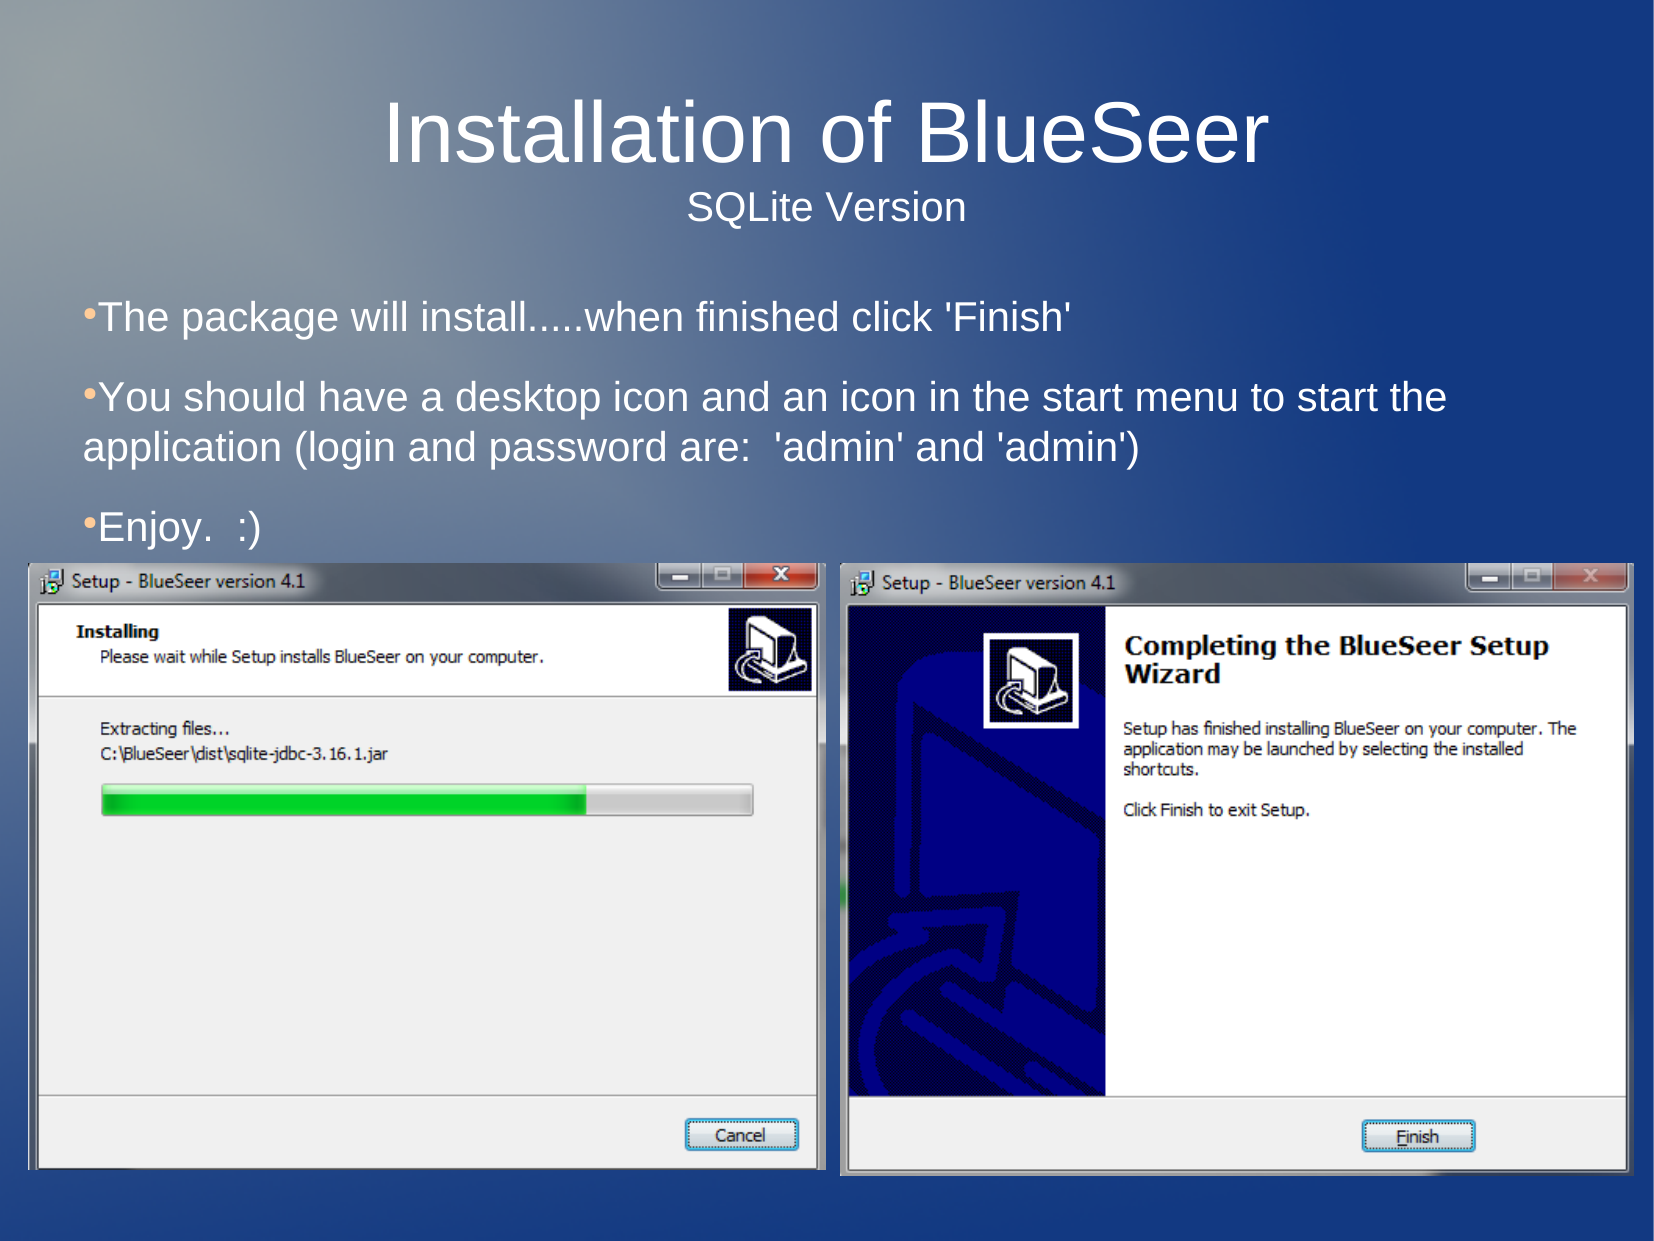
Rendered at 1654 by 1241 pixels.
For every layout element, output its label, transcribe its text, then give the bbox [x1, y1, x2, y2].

picture [0, 0, 1654, 1241]
title Installation of BlueSeer SQLite Version [82, 49, 1571, 257]
list The package will install.....when finished click 'Finish' You should have a desktop icon and an icon in the start menu to start the application (login and password are: 'admin' and 'admin') Enjoy. :) [82, 290, 1571, 586]
